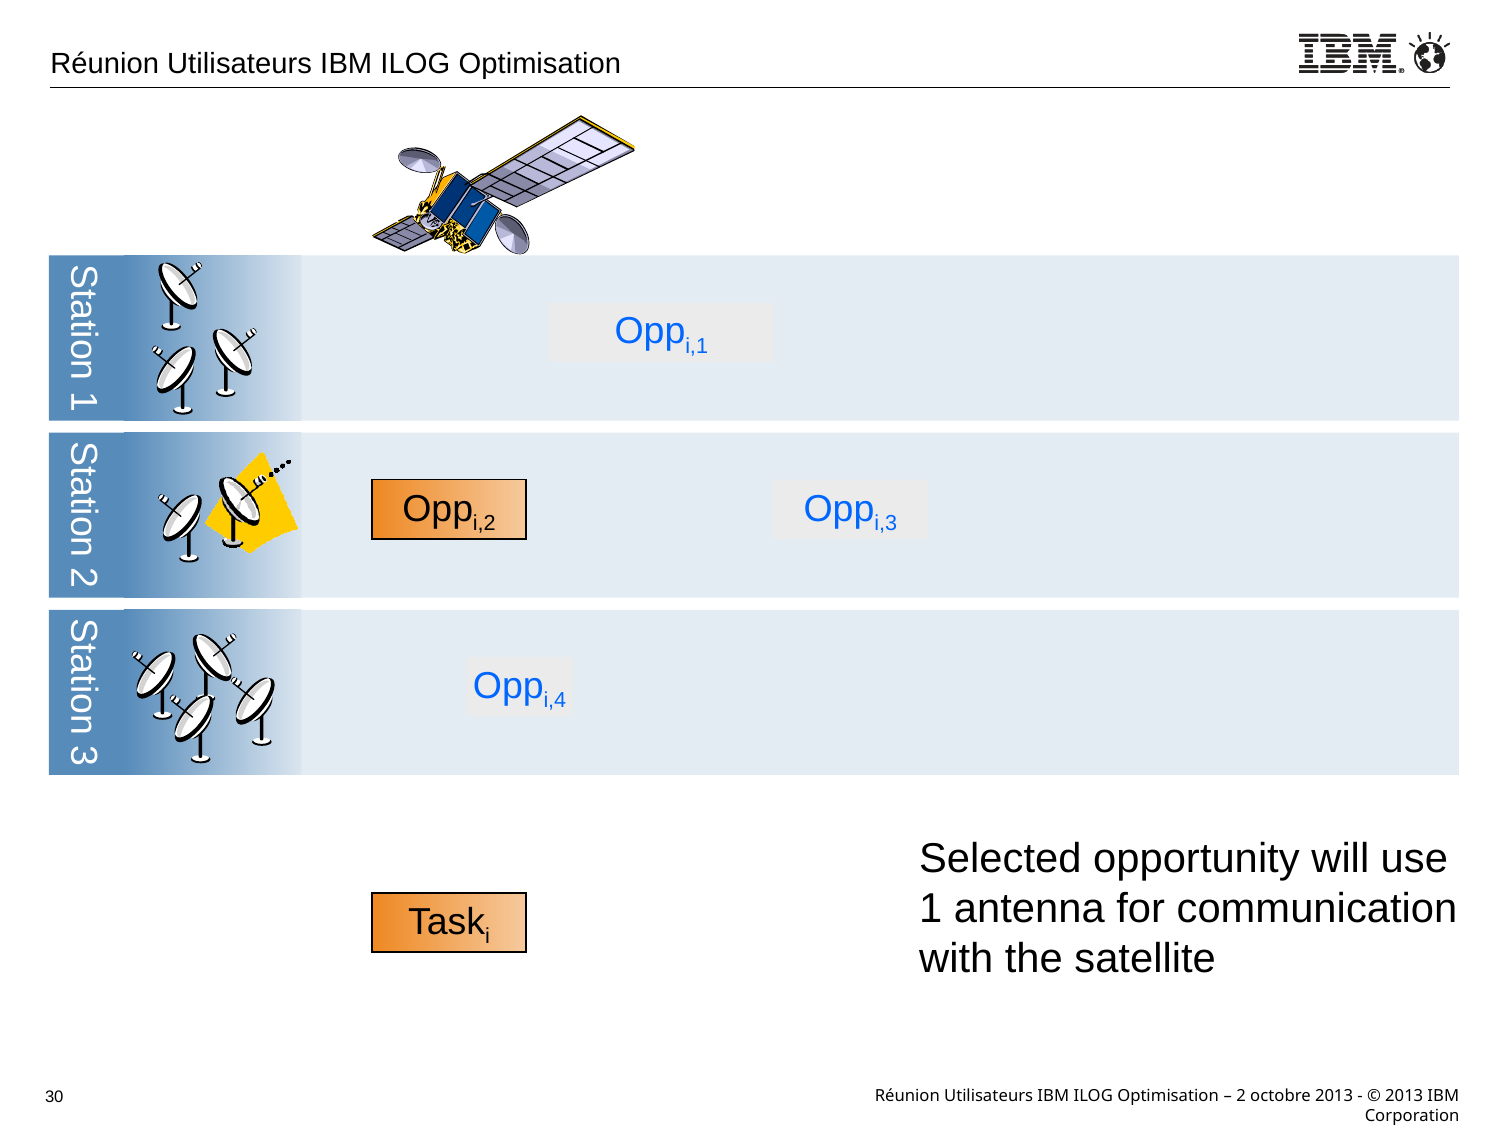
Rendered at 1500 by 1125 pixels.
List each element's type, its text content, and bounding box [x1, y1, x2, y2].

text_box Oppi,2 [372, 479, 526, 539]
text_box Oppi,1 [549, 302, 774, 362]
picture [372, 113, 637, 255]
text_box Taski [372, 893, 526, 953]
text_box Selected opportunity will use 1 antenna for communication with the satellite [845, 822, 1473, 989]
picture [210, 326, 260, 397]
picture [155, 449, 306, 563]
text_box Station 2 [48, 432, 124, 598]
text_box [124, 432, 1459, 598]
text_box Oppi,4 [466, 656, 573, 717]
picture [128, 632, 278, 764]
text_box Oppi,3 [773, 479, 928, 539]
picture [155, 260, 205, 331]
picture [1299, 32, 1450, 73]
text_box [124, 609, 1459, 775]
picture [148, 344, 199, 415]
text_box Station 3 [48, 609, 124, 775]
text_box Station 1 [48, 255, 124, 421]
text_box [124, 255, 1459, 421]
